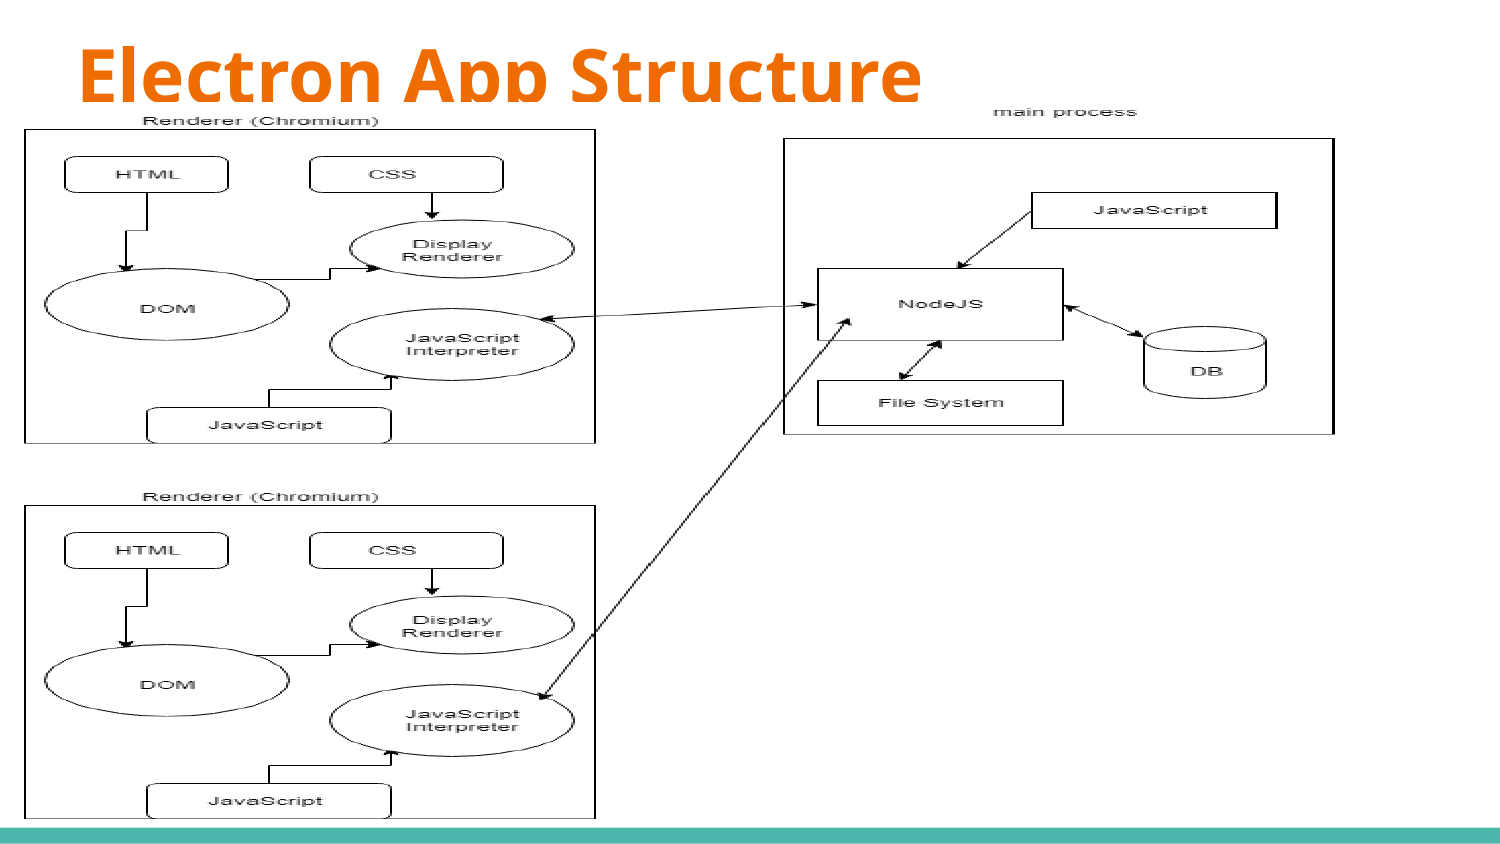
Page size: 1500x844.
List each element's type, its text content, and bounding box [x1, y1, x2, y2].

picture [24, 102, 1335, 819]
title Electron App Structure [61, 13, 1459, 130]
